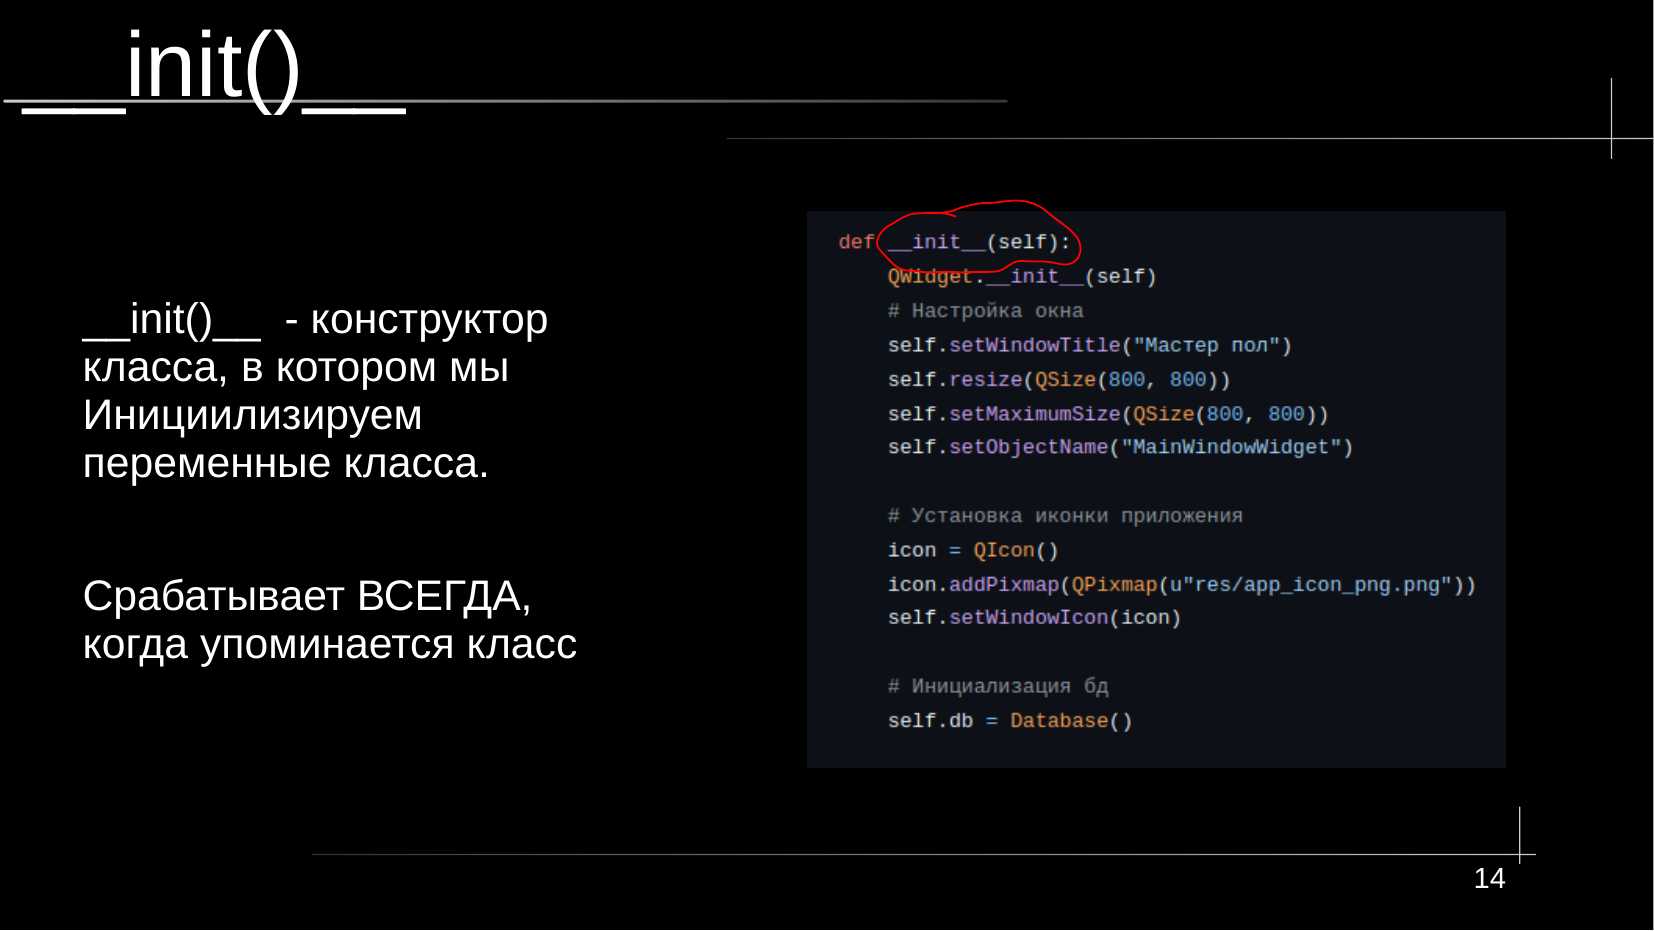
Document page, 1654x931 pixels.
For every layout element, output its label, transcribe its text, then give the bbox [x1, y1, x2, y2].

title __init()__ [23, 11, 1589, 119]
list __init()__ - конструктор класса, в котором мы Инициилизируем переменные класса. Срабатывает ВСЕГДА, когда упоминается класс [82, 295, 621, 680]
picture [879, 211, 1079, 271]
picture [807, 211, 1506, 768]
